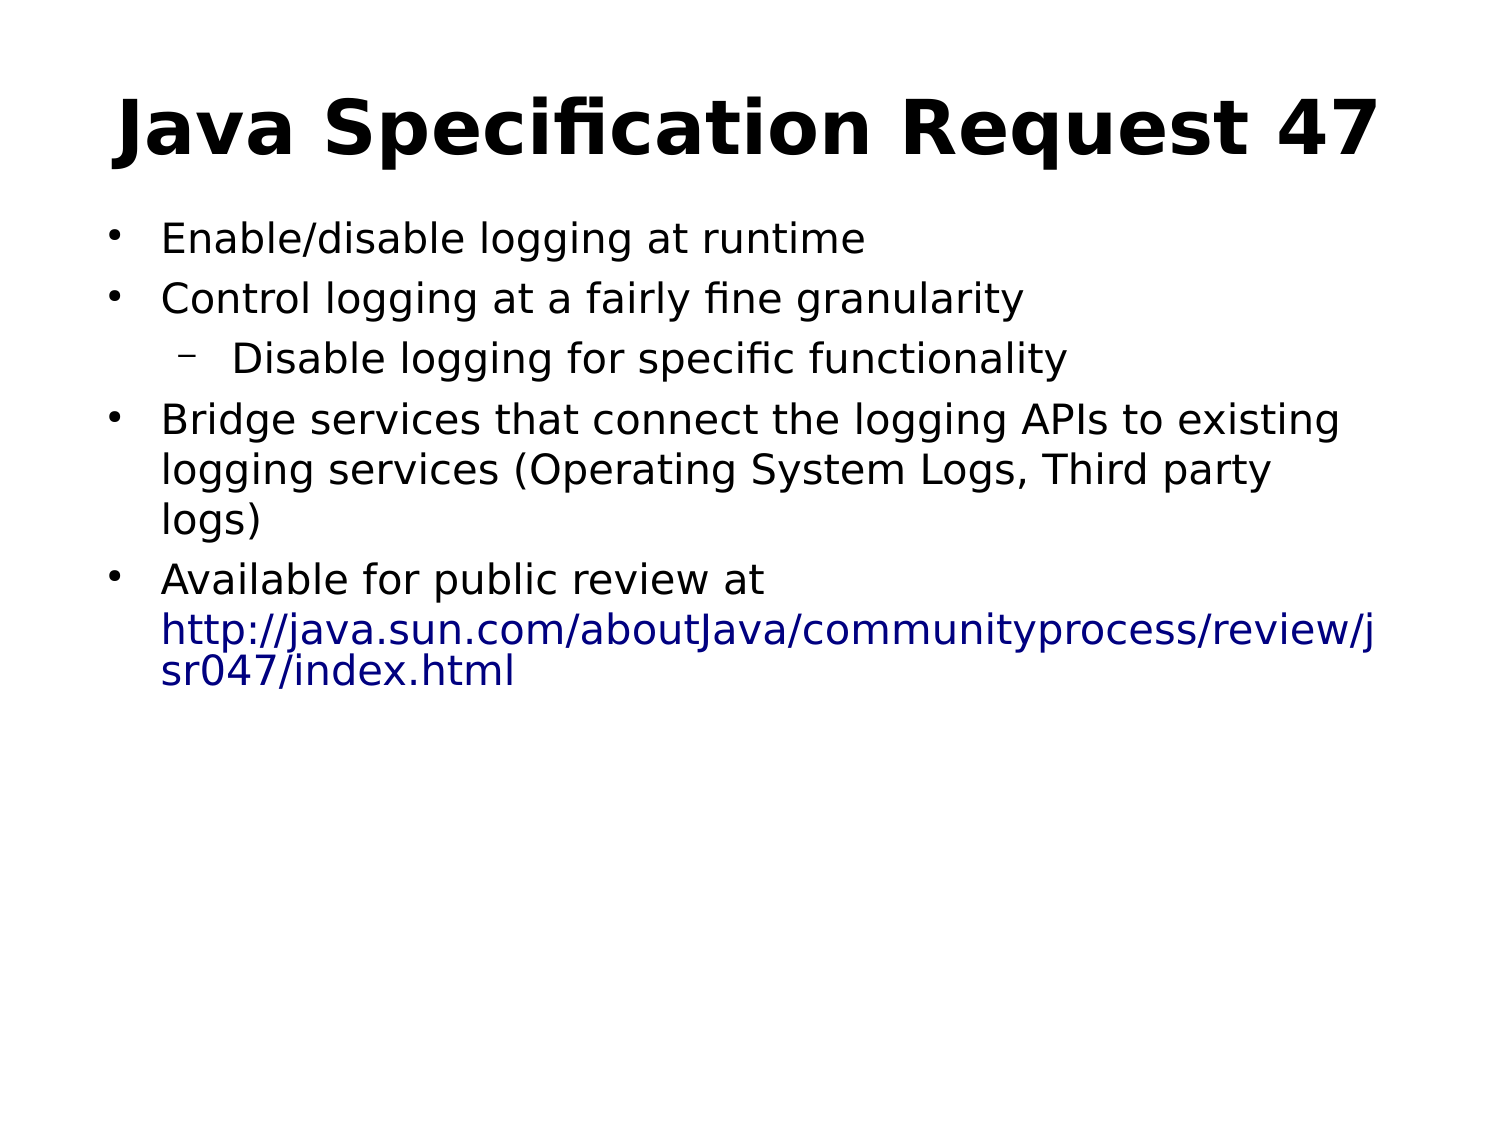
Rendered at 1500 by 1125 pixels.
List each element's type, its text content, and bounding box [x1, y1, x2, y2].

list Enable/disable logging at runtime Control logging at a fairly fine granularity Disable logging for specific functionality Bridge services that connect the logging APIs to existing logging services (Operating System Logs, Third party logs) Available for public review at http://java.sun.com/aboutJava/communityprocess/review/jsr047/index.html [75, 204, 1395, 1075]
title Java Specification Request 47 [75, 44, 1425, 177]
